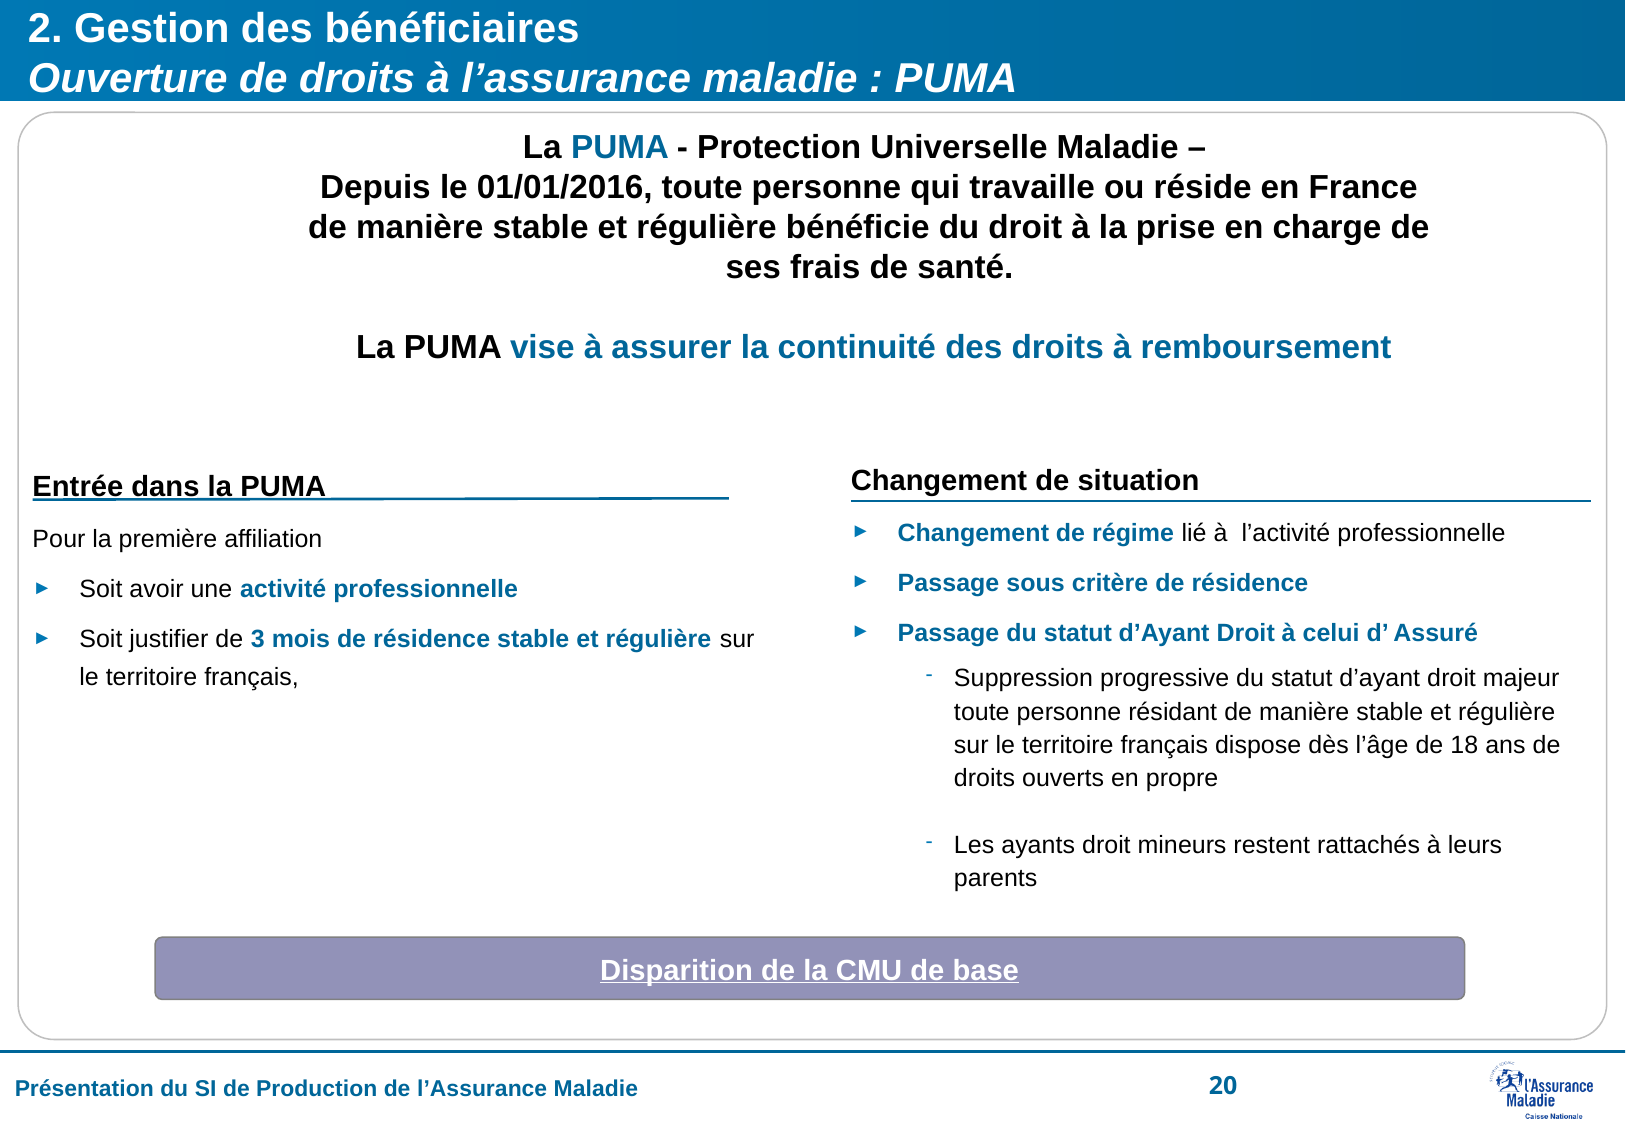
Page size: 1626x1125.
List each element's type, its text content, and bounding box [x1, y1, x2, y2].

text_box Changement de situation Changement de régime lié à l’activité professionnelle Passage sous critère de résidence Passage du statut d’Ayant Droit à celui d’ Assuré Suppression progressive du statut d’ayant droit majeur toute personne résidant de manière stable et régulière sur le territoire français dispose dès l’âge de 18 ans de droits ouverts en propre Les ayants droit mineurs restent rattachés à leurs parents [850, 458, 1591, 500]
picture [1484, 1056, 1595, 1120]
text_box Changement de situation Changement de régime lié à l’activité professionnelle Passage sous critère de résidence Passage du statut d’Ayant Droit à celui d’ Assuré Suppression progressive du statut d’ayant droit majeur toute personne résidant de manière stable et régulière sur le territoire français dispose dès l’âge de 18 ans de droits ouverts en propre Les ayants droit mineurs restent rattachés à leurs parents [850, 501, 1591, 917]
title 2. Gestion des bénéficiaires Ouverture de droits à l’assurance maladie : PUMA [12, 3, 1595, 99]
text_box La PUMA - Protection Universelle Maladie – Depuis le 01/01/2016, toute personne qui travaille ou réside en France de manière stable et régulière bénéficie du droit à la prise en charge de ses frais de santé. La PUMA vise à assurer la continuité des droits à remboursement [267, 81, 1472, 375]
text_box Disparition de la CMU de base [155, 937, 1465, 1000]
text_box Entrée dans la PUMA Pour la première affiliation Soit avoir une activité professionnelle Soit justifier de 3 mois de résidence stable et régulière sur le territoire français, [32, 465, 773, 691]
